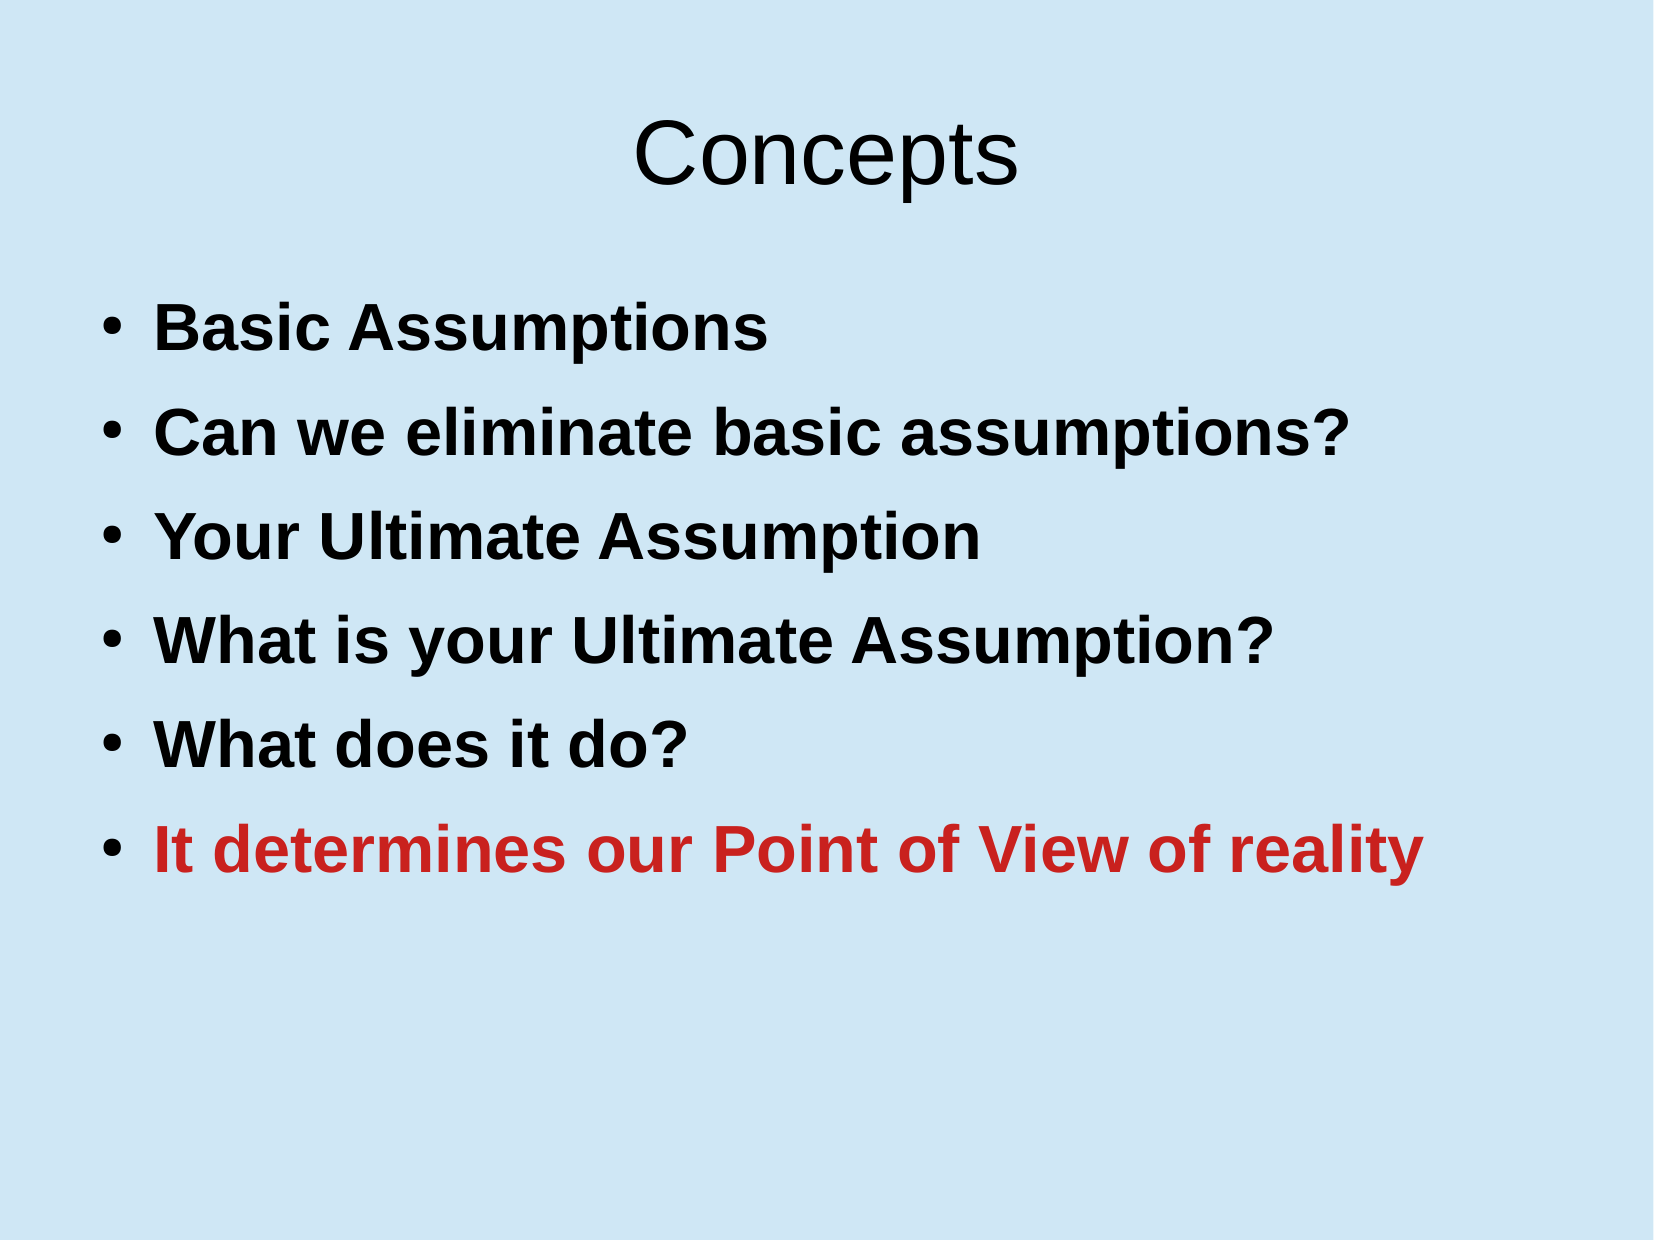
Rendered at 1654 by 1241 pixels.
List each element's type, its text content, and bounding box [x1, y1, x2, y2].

list Basic Assumptions Can we eliminate basic assumptions? Your Ultimate Assumption What is your Ultimate Assumption? What does it do? It determines our Point of View of reality [82, 290, 1571, 1010]
title Concepts [82, 49, 1571, 257]
